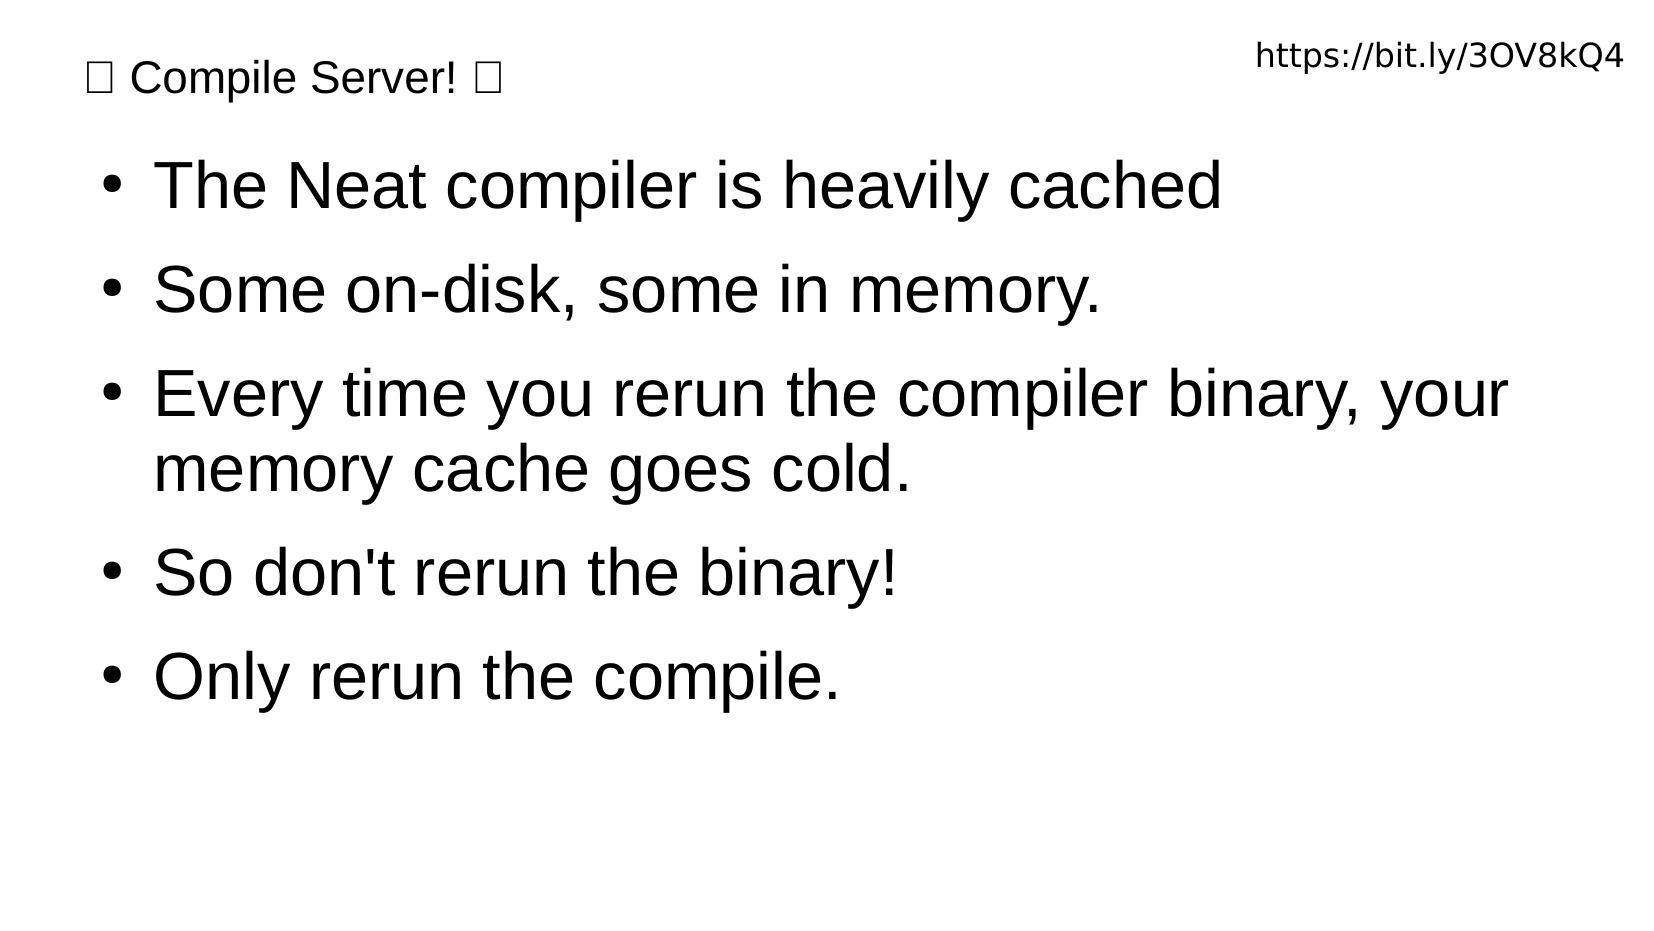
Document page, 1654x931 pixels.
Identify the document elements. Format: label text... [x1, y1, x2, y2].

list The Neat compiler is heavily cached Some on-disk, some in memory. Every time you rerun the compiler binary, your memory cache goes cold. So don't rerun the binary! Only rerun the compile. [82, 147, 1571, 758]
title ✨ Compile Server! ✨ [82, 37, 1571, 119]
